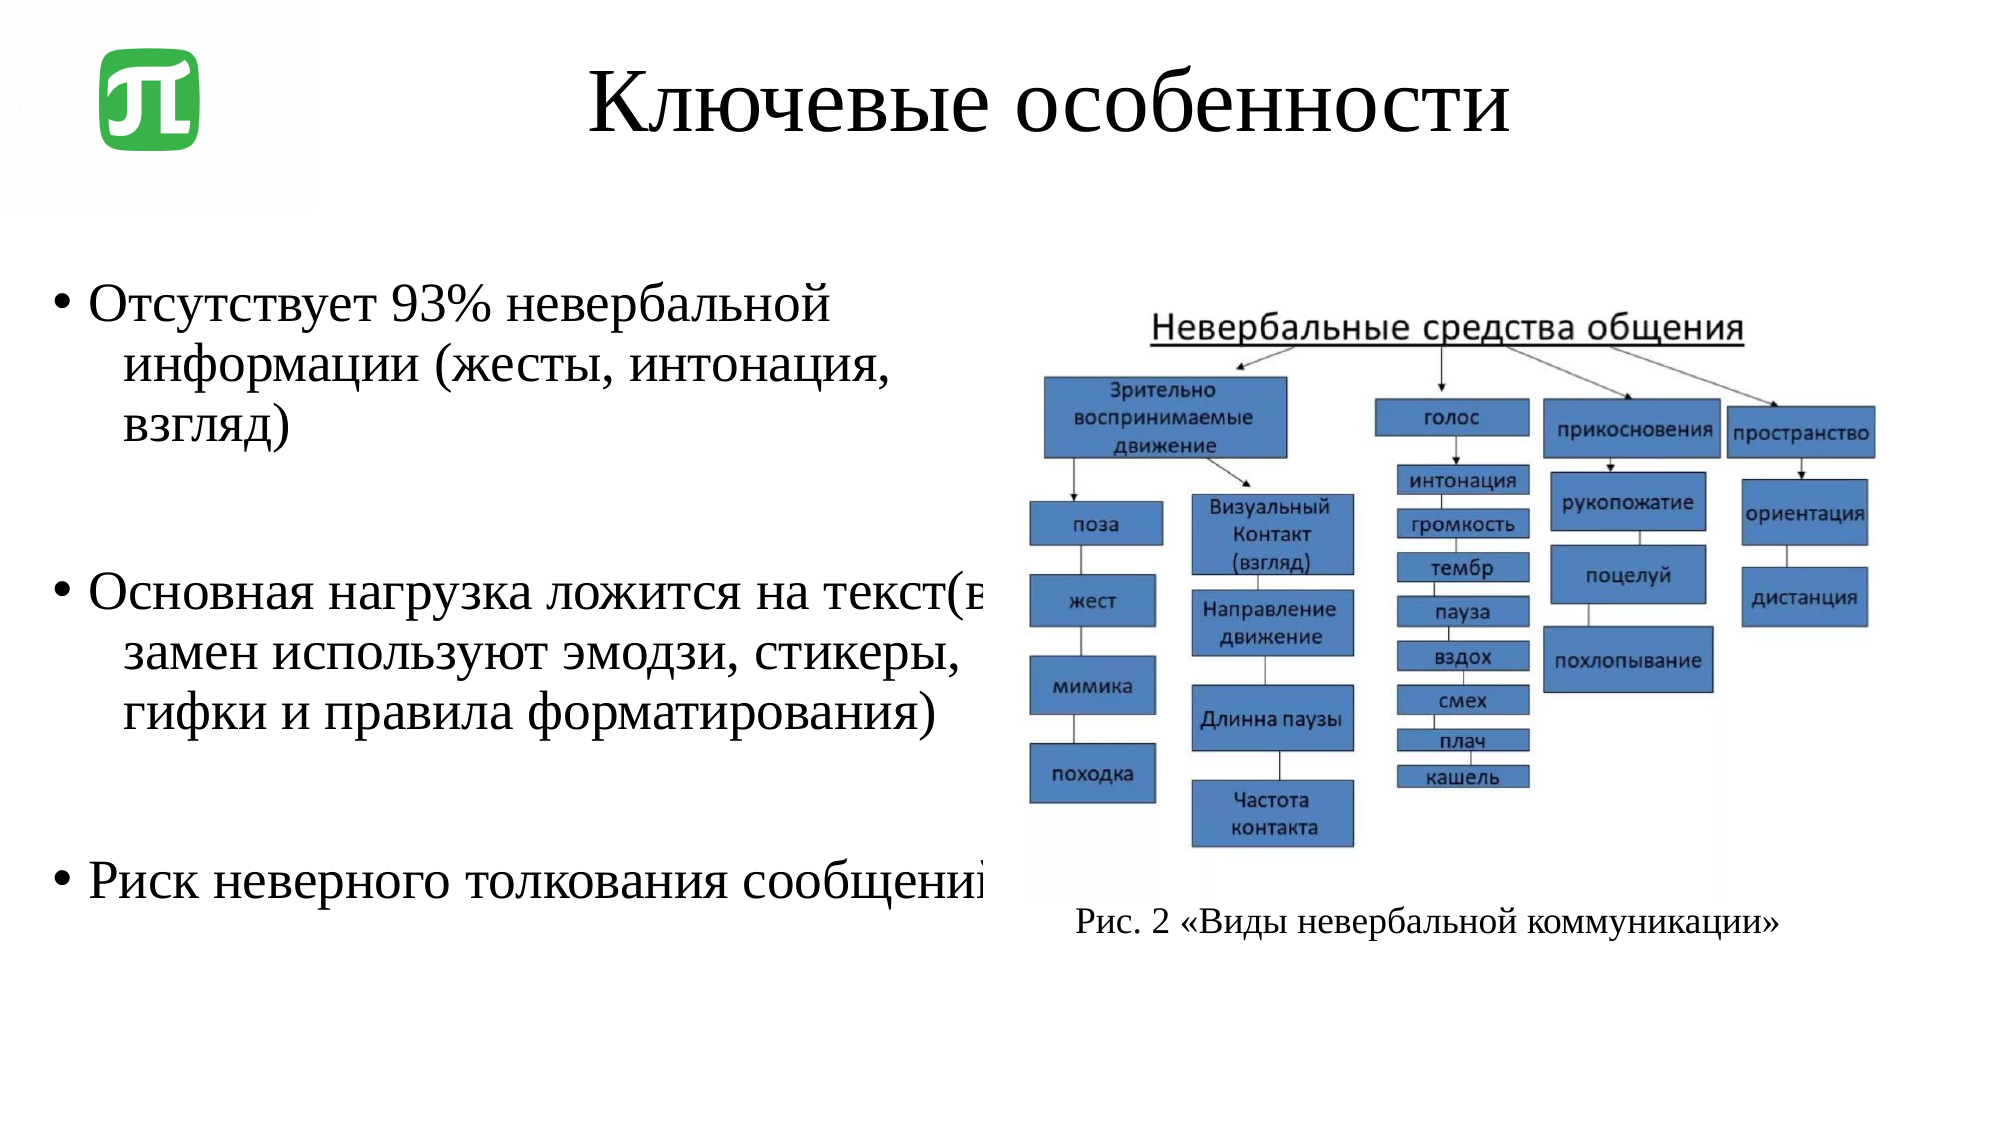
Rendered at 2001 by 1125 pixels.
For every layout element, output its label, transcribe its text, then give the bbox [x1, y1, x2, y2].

picture [0, 0, 315, 211]
list Отсутствует 93% невербальной информации (жесты, интонация, взгляд) Основная нагрузка ложится на текст(в замен используют эмодзи, стикеры, гифки и правила форматирования) Риск неверного толкования сообщений [37, 266, 1051, 1013]
picture [983, 266, 1913, 901]
text_box Рис. 2 «Виды невербальной коммуникации» [1050, 895, 2000, 976]
title Ключевые особенности [315, 0, 1913, 211]
